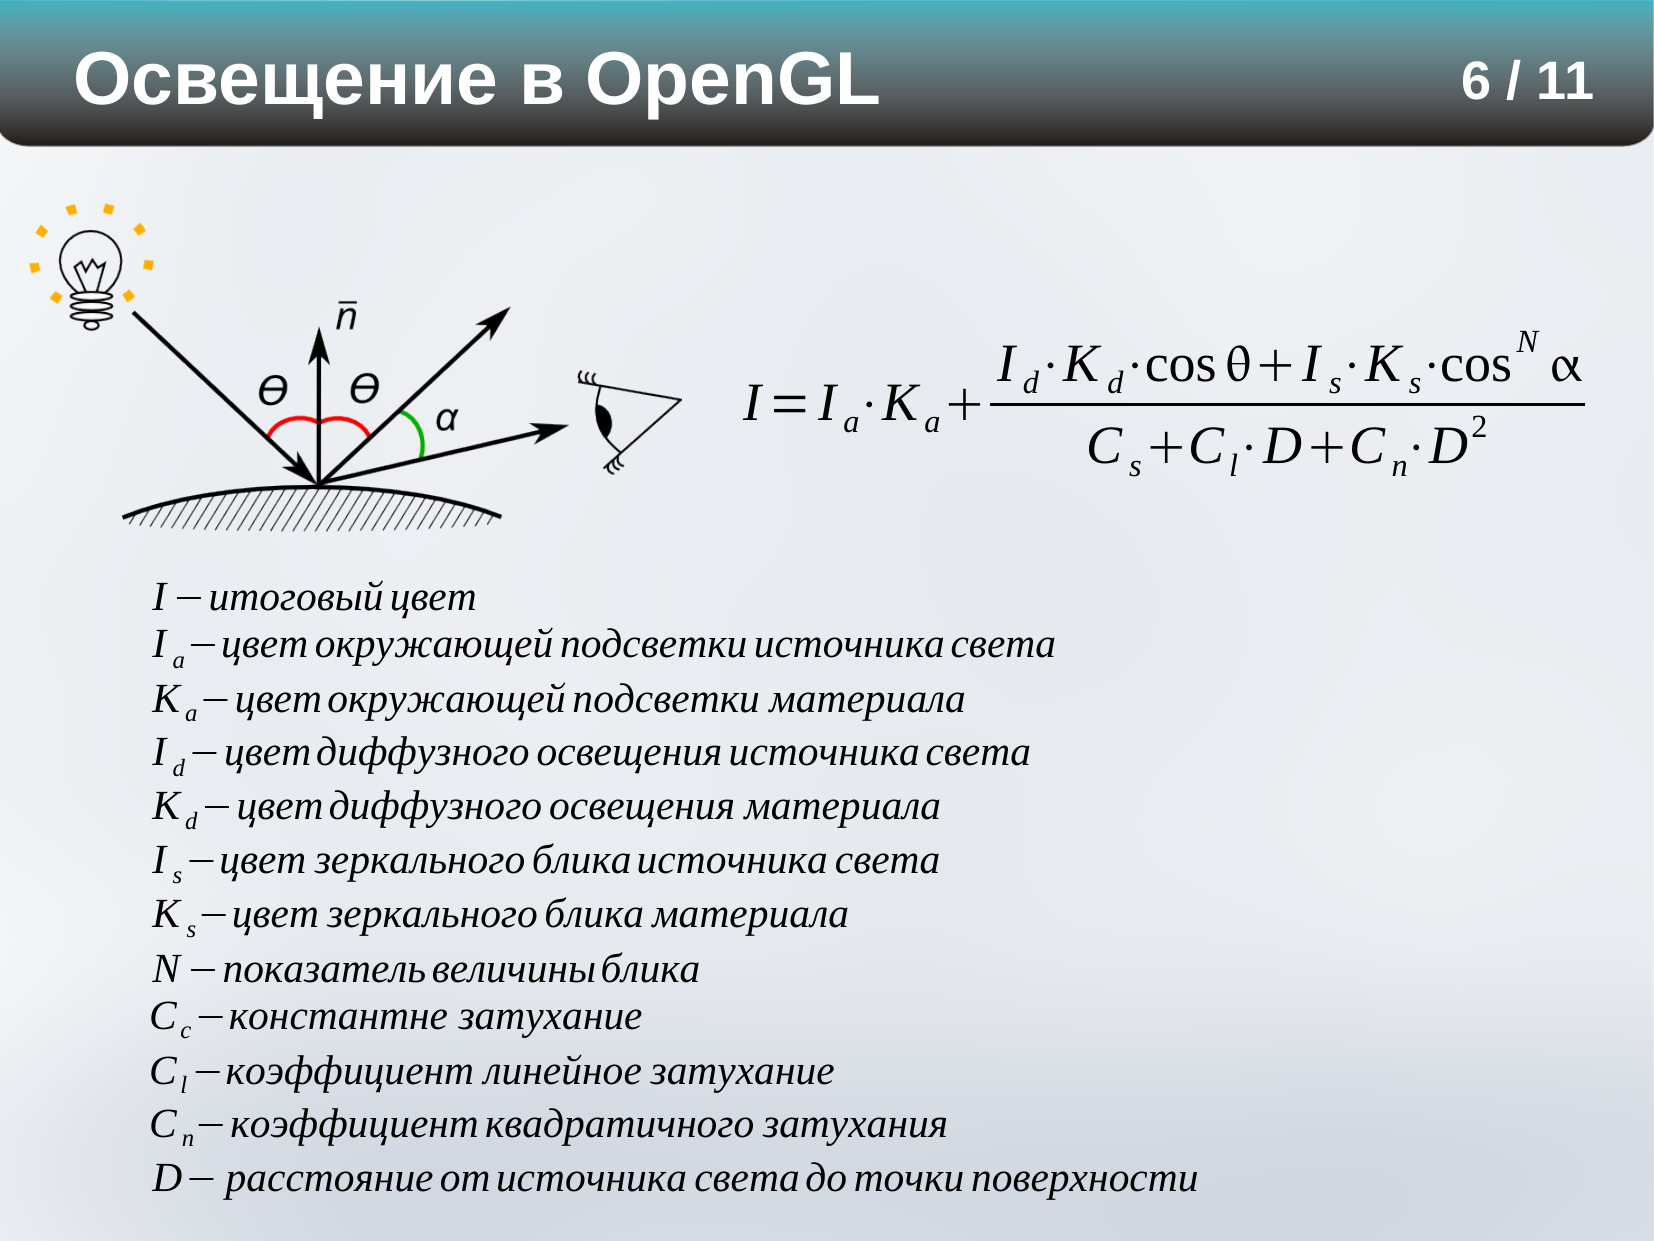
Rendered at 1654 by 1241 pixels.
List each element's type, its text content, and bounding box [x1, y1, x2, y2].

chart [732, 324, 1594, 484]
picture [0, 0, 1654, 1241]
text_box Освещение в OpenGL [59, 29, 916, 129]
chart [142, 573, 1205, 1201]
text_box <number> / 11 [1446, 42, 1654, 179]
